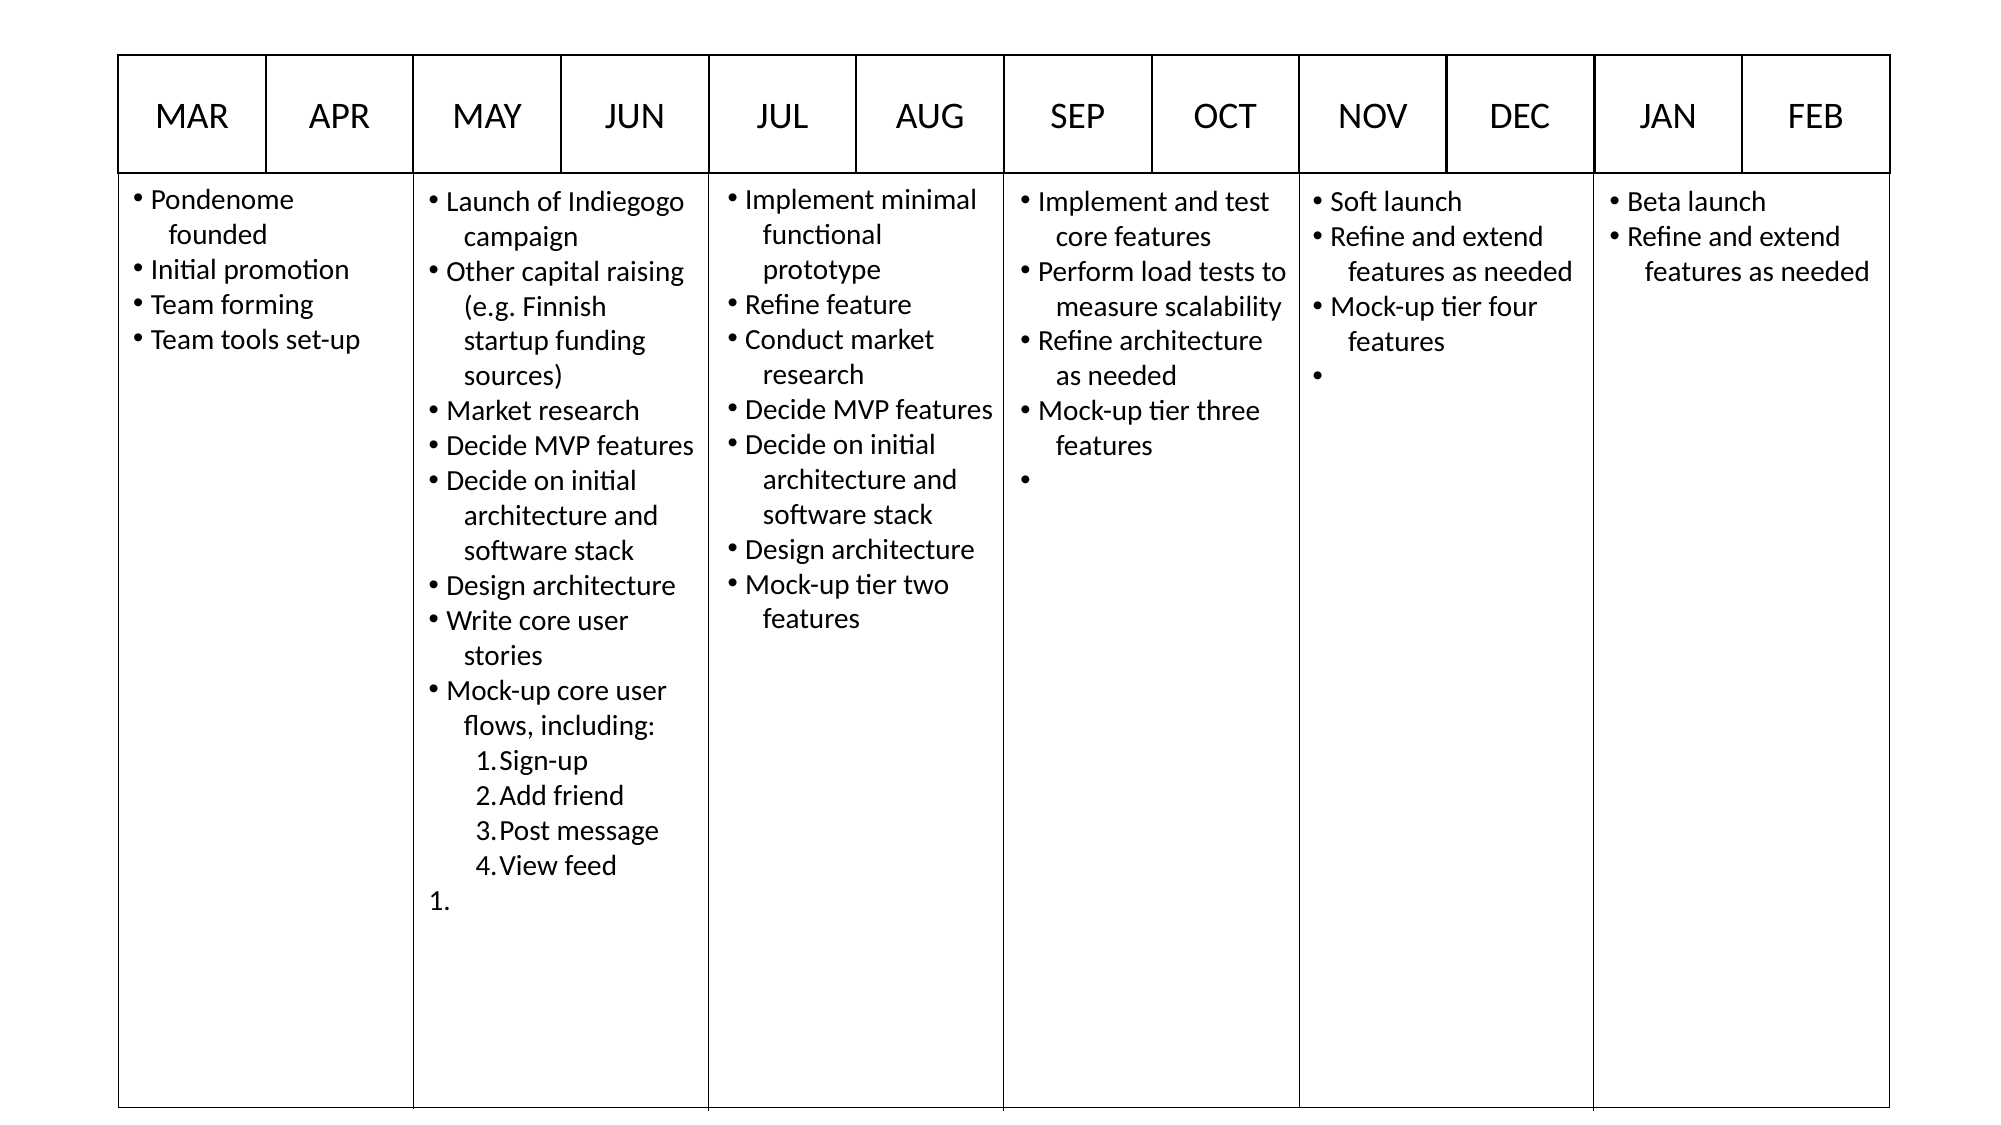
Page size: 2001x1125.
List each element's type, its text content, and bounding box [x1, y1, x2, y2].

text_box APR [266, 55, 413, 172]
text_box SEP [1004, 55, 1152, 173]
text_box DEC [1446, 55, 1594, 173]
text_box OCT [1152, 55, 1299, 173]
text_box MAY [413, 55, 561, 173]
text_box Beta launch Refine and extend features as needed [1594, 175, 1889, 297]
text_box Implement minimal functional prototype Refine feature Conduct market research Decide MVP features Decide on initial architecture and software stack Design architecture Mock-up tier two features [712, 172, 1010, 613]
text_box Implement and test core features Perform load tests to measure scalability Refine architecture as needed Mock-up tier three features [1005, 174, 1299, 508]
text_box JUN [561, 55, 709, 173]
text_box NOV [1299, 55, 1446, 173]
text_box Launch of Indiegogo campaign Other capital raising (e.g. Finnish startup funding sources) Market research Decide MVP features Decide on initial architecture and software stack Design architecture Write core user stories Mock-up core user flows, including: Sign-up Add friend Post message View feed [414, 174, 708, 897]
text_box MAR [118, 55, 266, 172]
text_box Soft launch Refine and extend features as needed Mock-up tier four features [1300, 175, 1593, 403]
text_box Pondenome founded Initial promotion Team forming Team tools set-up [119, 172, 413, 365]
text_box JUL [709, 55, 856, 173]
text_box FEB [1742, 55, 1890, 173]
text_box JAN [1594, 55, 1742, 173]
text_box AUG [856, 55, 1004, 172]
